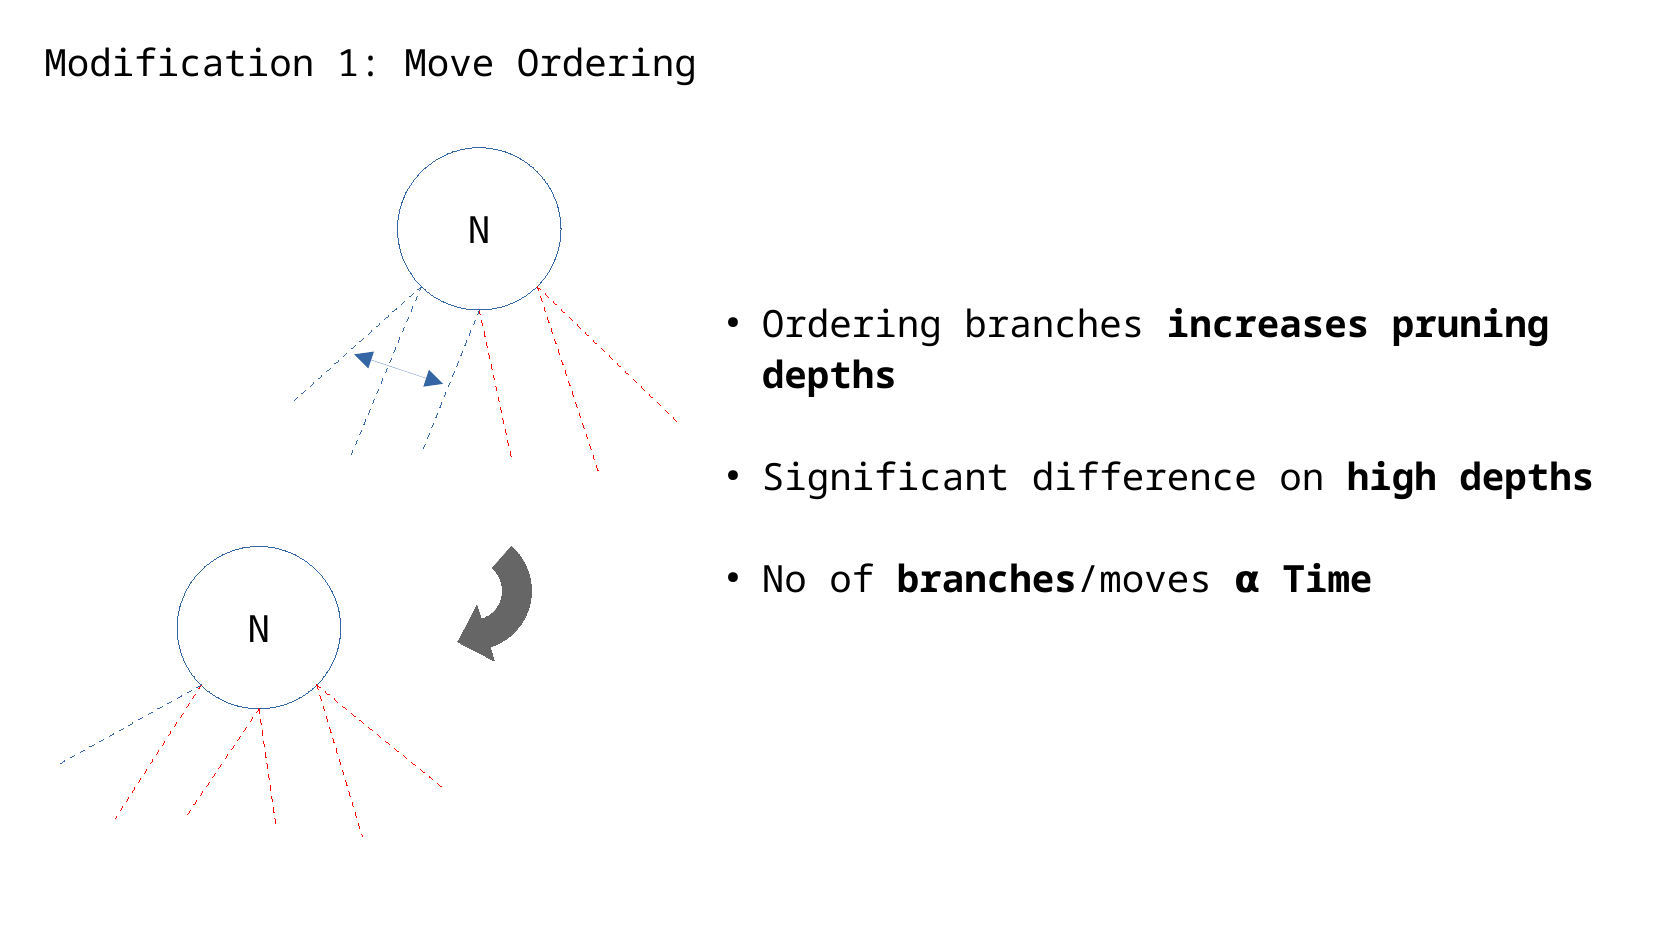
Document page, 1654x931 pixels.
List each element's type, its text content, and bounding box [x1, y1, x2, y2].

text_box Modification 1: Move Ordering [29, 29, 827, 94]
text_box N [397, 147, 562, 310]
text_box Ordering branches increases pruning depths Significant difference on high depths No of branches/moves ⍺ Time [726, 181, 1613, 721]
text_box [457, 546, 532, 661]
text_box N [177, 546, 341, 709]
